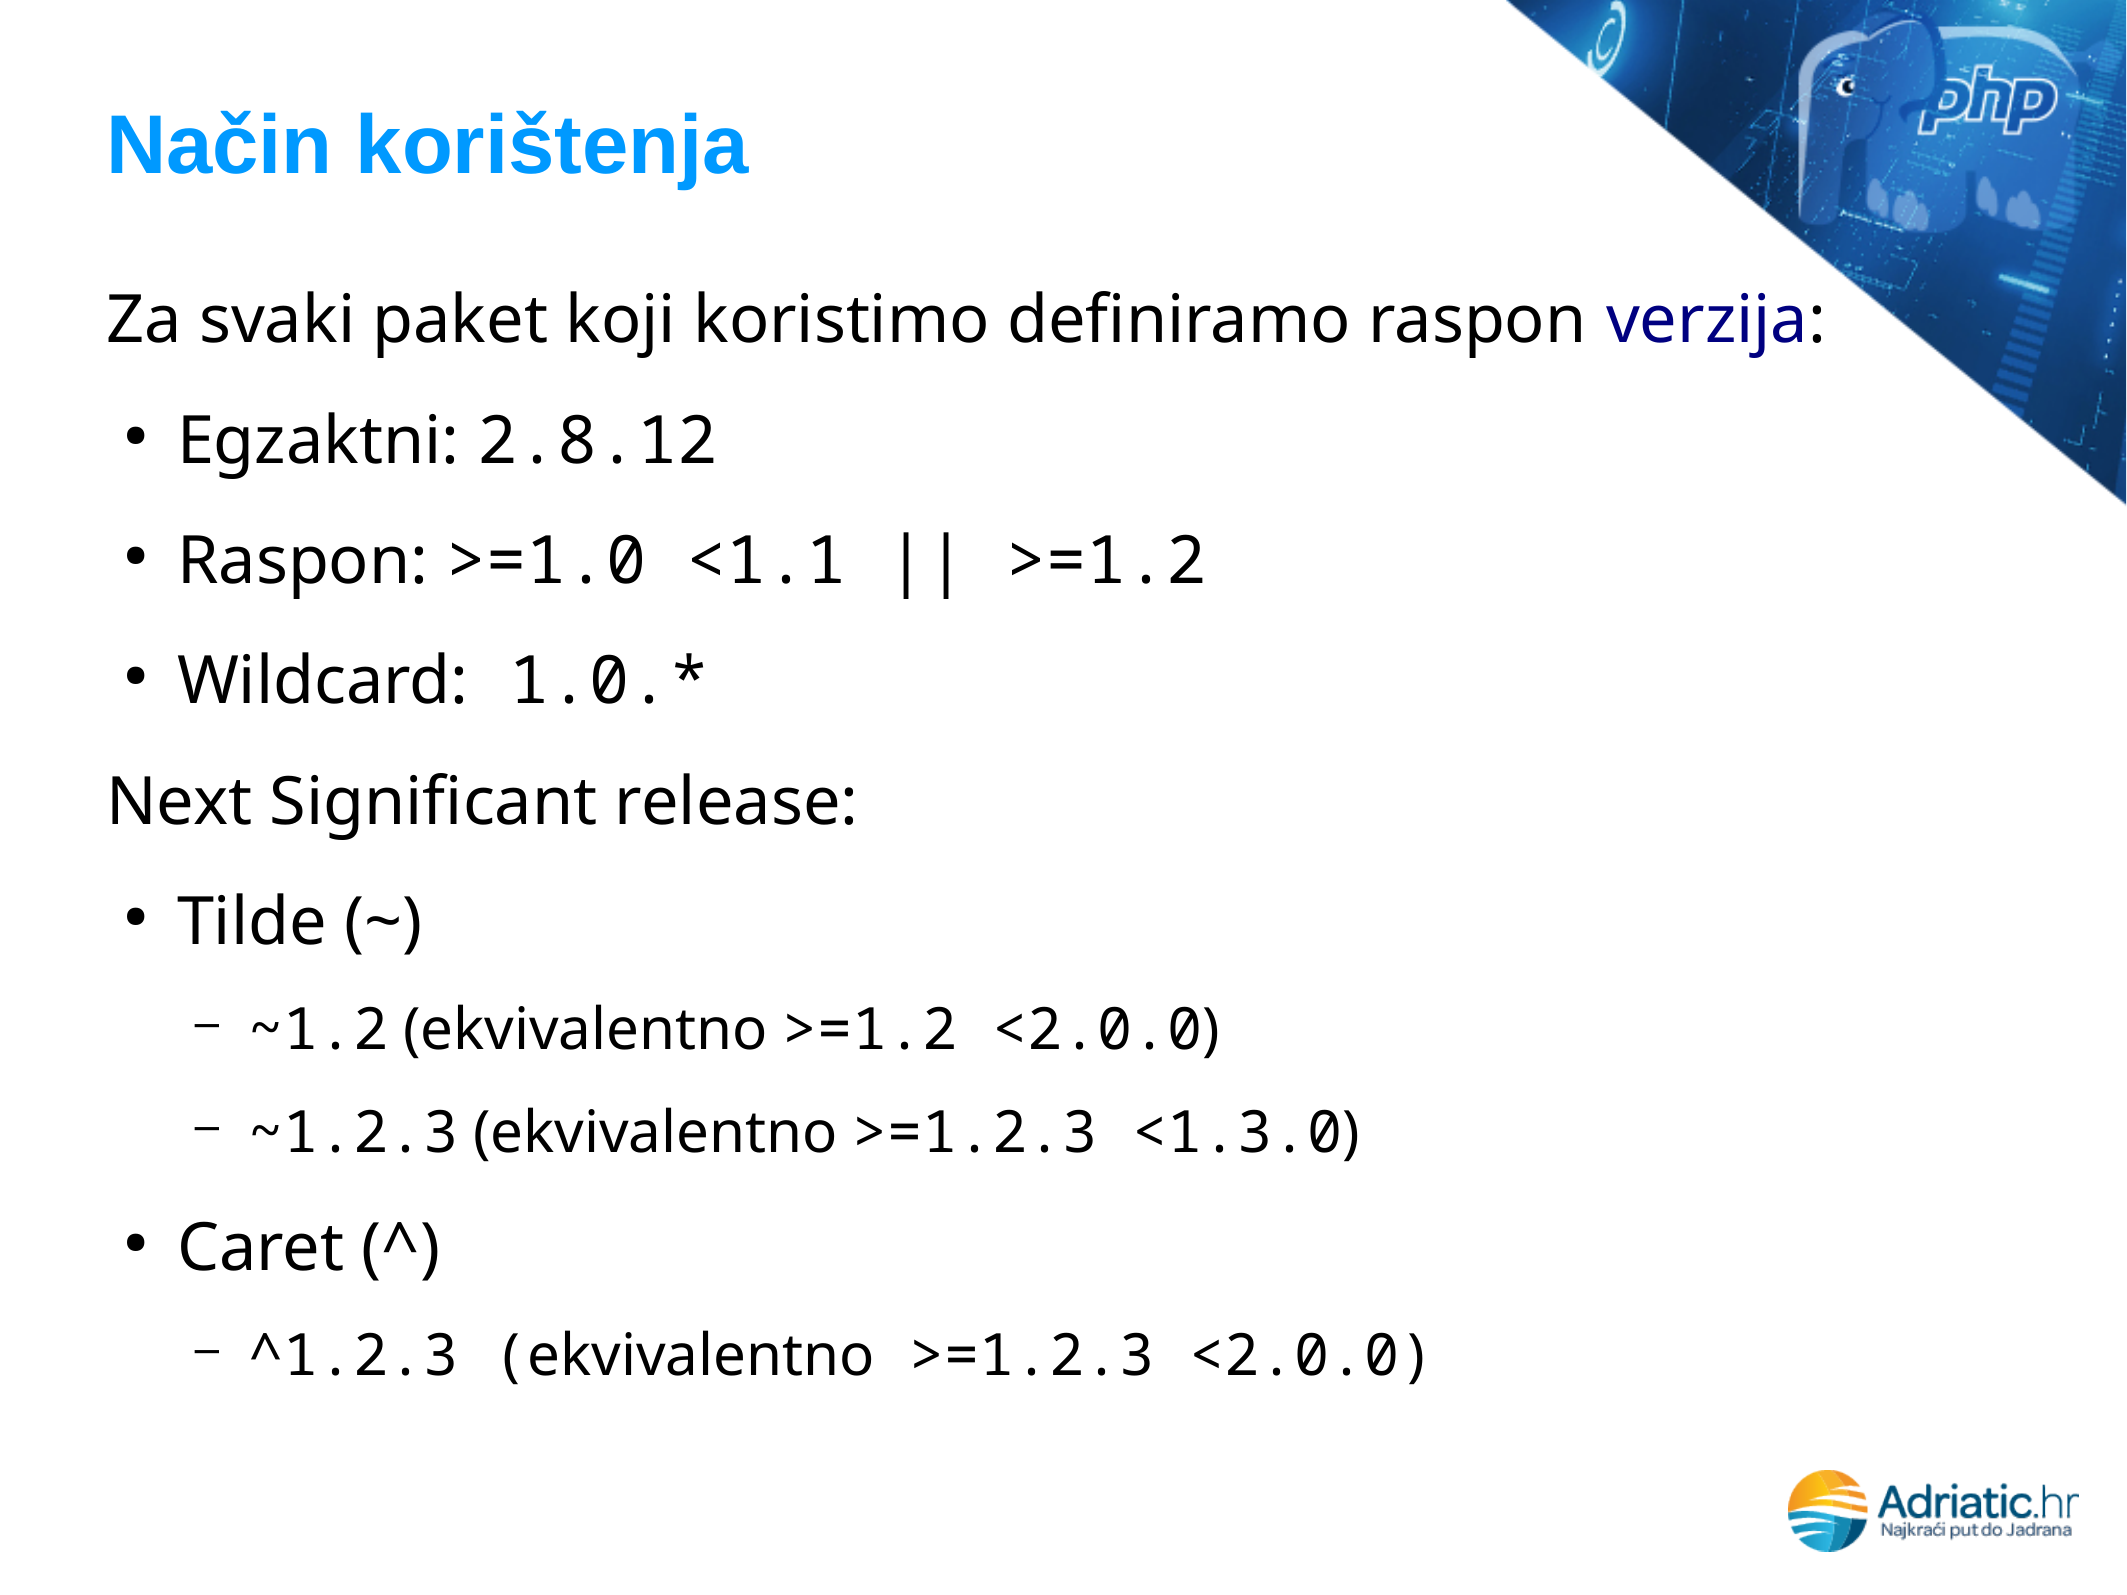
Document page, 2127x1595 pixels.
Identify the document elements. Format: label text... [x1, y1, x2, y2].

picture [1788, 1470, 2079, 1552]
list Za svaki paket koji koristimo definiramo raspon verzija: Egzaktni: 2.8.12 Raspon: >=1.0 <1.1 || >=1.2 Wildcard: 1.0.* Next Significant release: Tilde (~) ~1.2 (ekvivalentno >=1.2 <2.0.0) ~1.2.3 (ekvivalentno >=1.2.3 <1.3.0) Caret (^) ^1.2.3 (ekvivalentno >=1.2.3 <2.0.0) [106, 271, 2020, 1453]
title Način korištenja [106, 70, 1630, 219]
picture [1505, 0, 2127, 625]
